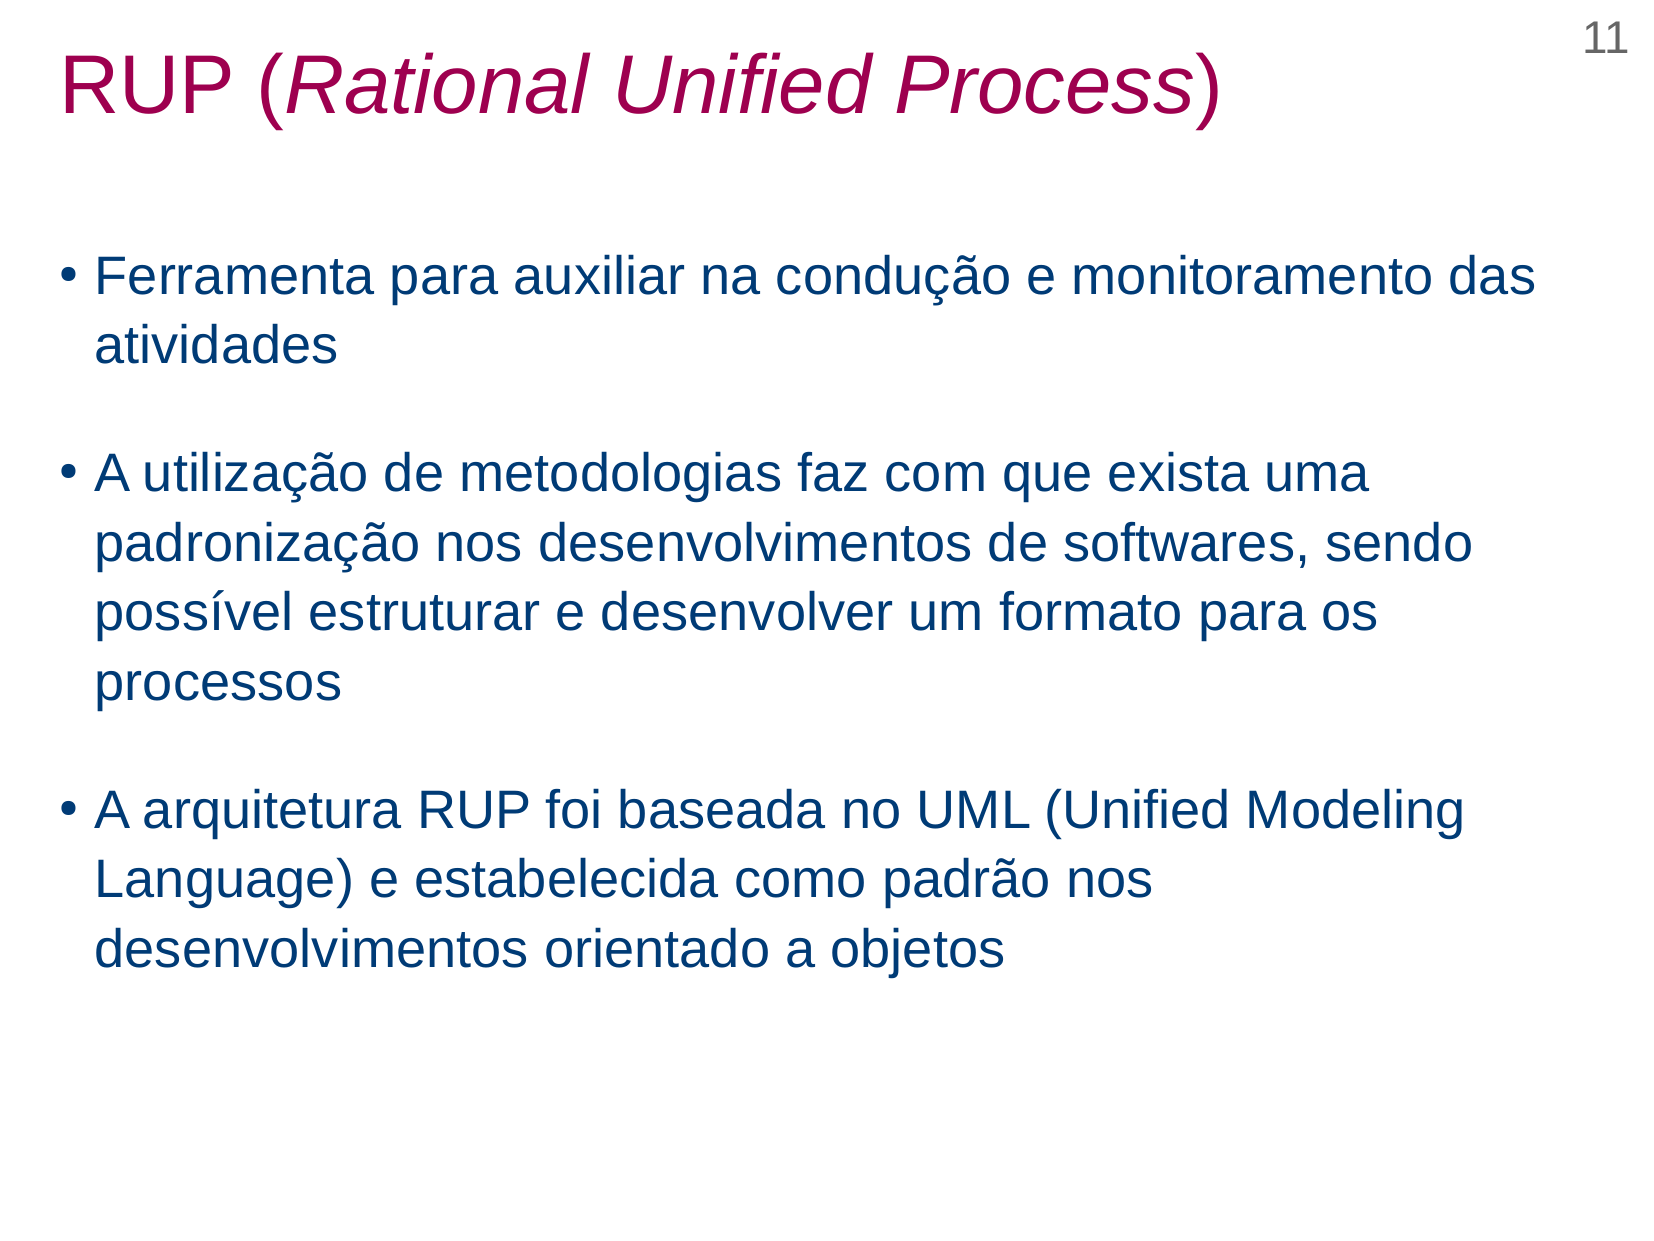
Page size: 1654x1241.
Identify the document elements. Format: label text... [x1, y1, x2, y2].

list Ferramenta para auxiliar na condução e monitoramento das atividades A utilização de metodologias faz com que exista uma padronização nos desenvolvimentos de softwares, sendo possível estruturar e desenvolver um formato para os processos A arquitetura RUP foi baseada no UML (Unified Modeling Language) e estabelecida como padrão nos desenvolvimentos orientado a objetos [59, 236, 1595, 1211]
title RUP (Rational Unified Process) [59, 29, 1595, 148]
